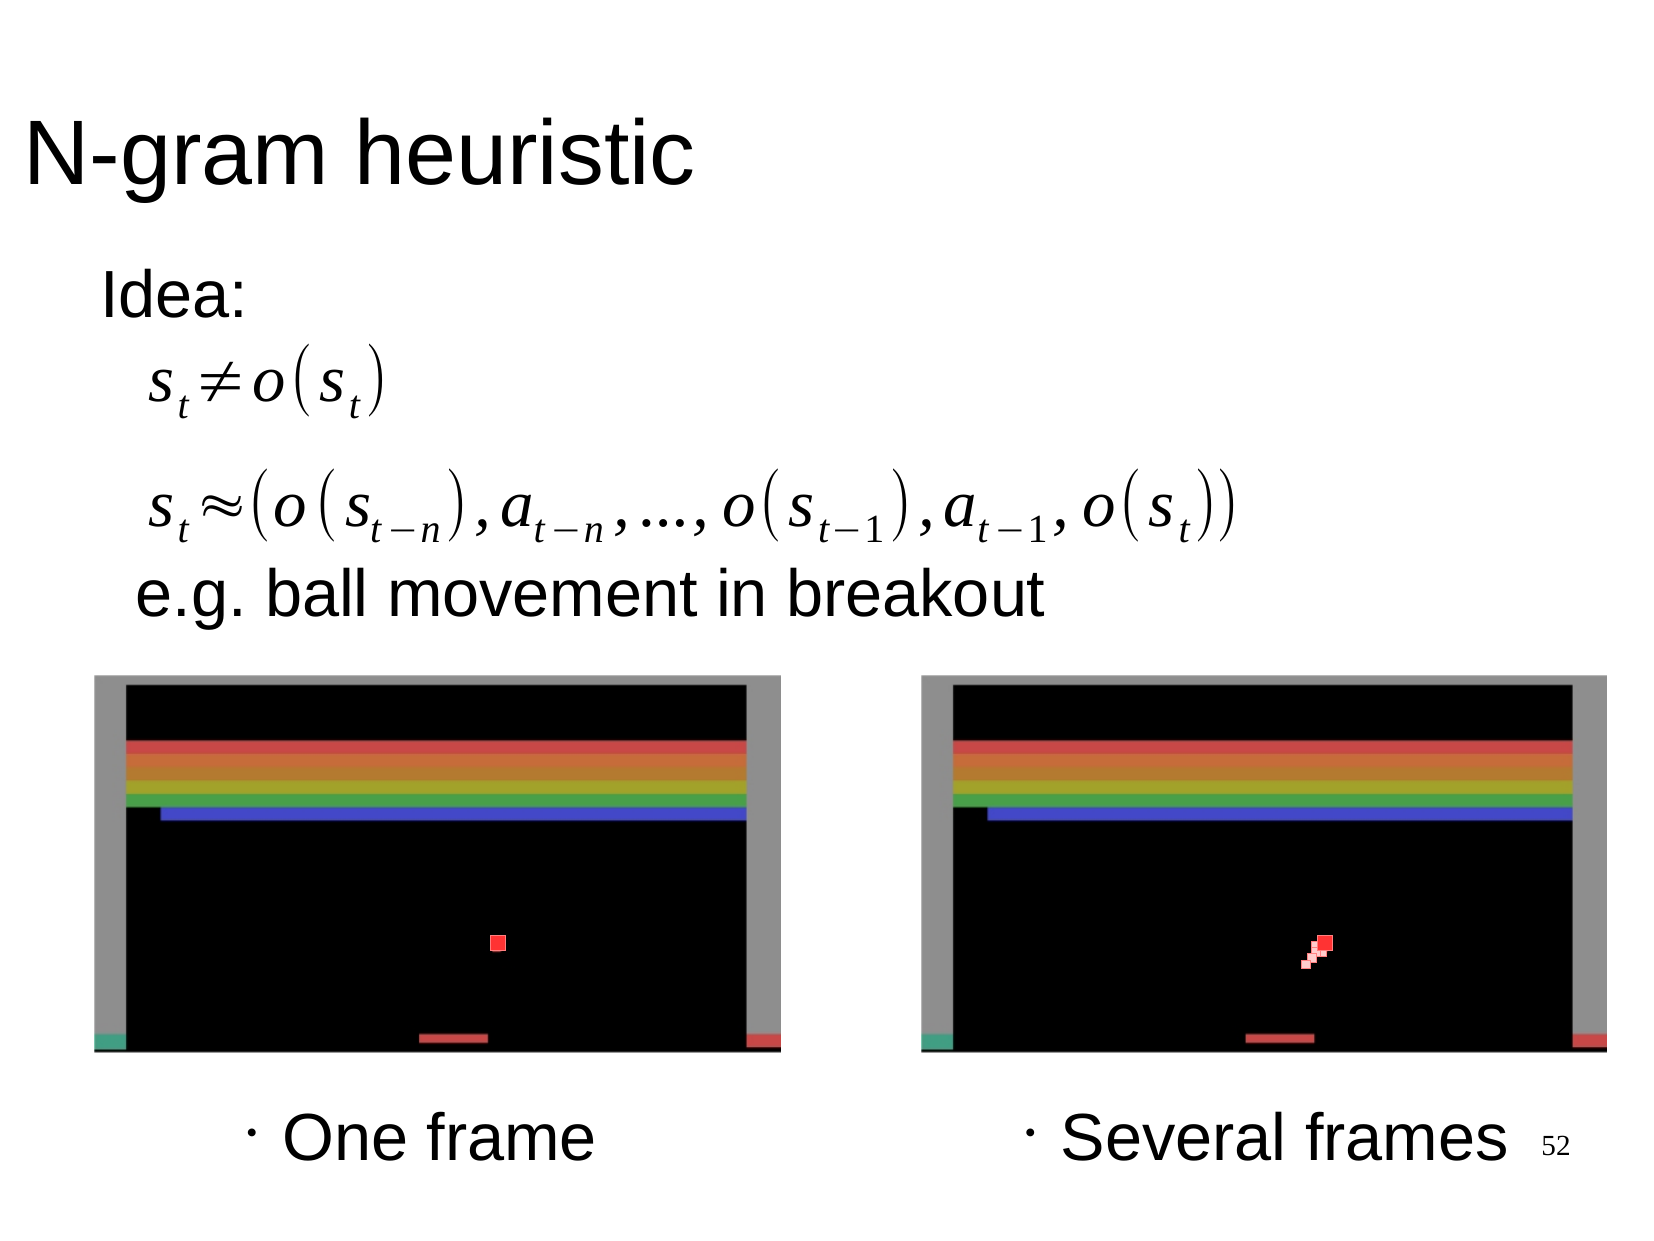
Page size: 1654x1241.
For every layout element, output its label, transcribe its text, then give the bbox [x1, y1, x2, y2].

text_box Several frames [837, 1099, 1654, 1175]
title N-gram heuristic [23, 49, 1512, 257]
text_box [490, 935, 506, 951]
chart [131, 463, 1256, 550]
text_box One frame [10, 1099, 837, 1175]
text_box [1301, 935, 1333, 969]
picture [94, 675, 781, 1053]
picture [921, 675, 1607, 1053]
chart [131, 339, 403, 426]
text_box Idea: e.g. ball movement in breakout [64, 238, 1255, 649]
